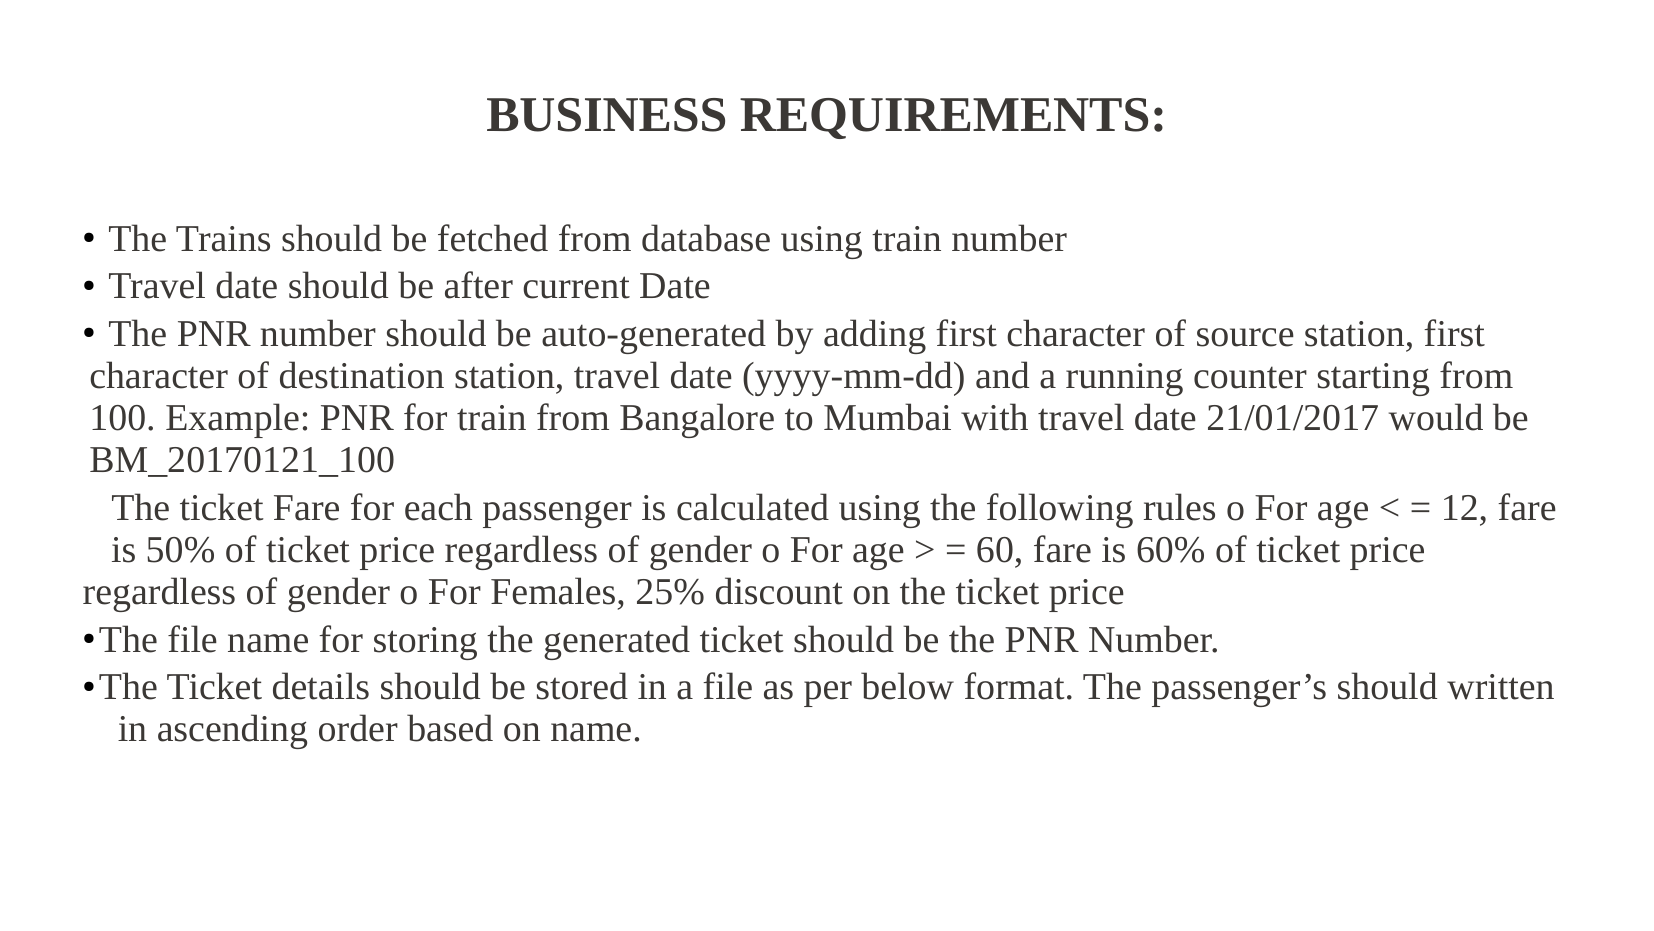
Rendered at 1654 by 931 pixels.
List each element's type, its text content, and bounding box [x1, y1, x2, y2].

title BUSINESS REQUIREMENTS: [82, 37, 1571, 193]
list The Trains should be fetched from database using train number Travel date should be after current Date The PNR number should be auto-generated by adding first character of source station, first character of destination station, travel date (yyyy-mm-dd) and a running counter starting from 100. Example: PNR for train from Bangalore to Mumbai with travel date 21/01/2017 would be BM_20170121_100 The ticket Fare for each passenger is calculated using the following rules o For age < = 12, fare is 50% of ticket price regardless of gender o For age > = 60, fare is 60% of ticket price regardless of gender o For Females, 25% discount on the ticket price The file name for storing the generated ticket should be the PNR Number. The Ticket details should be stored in a file as per below format. The passenger’s should written in ascending order based on name. [82, 217, 1571, 758]
